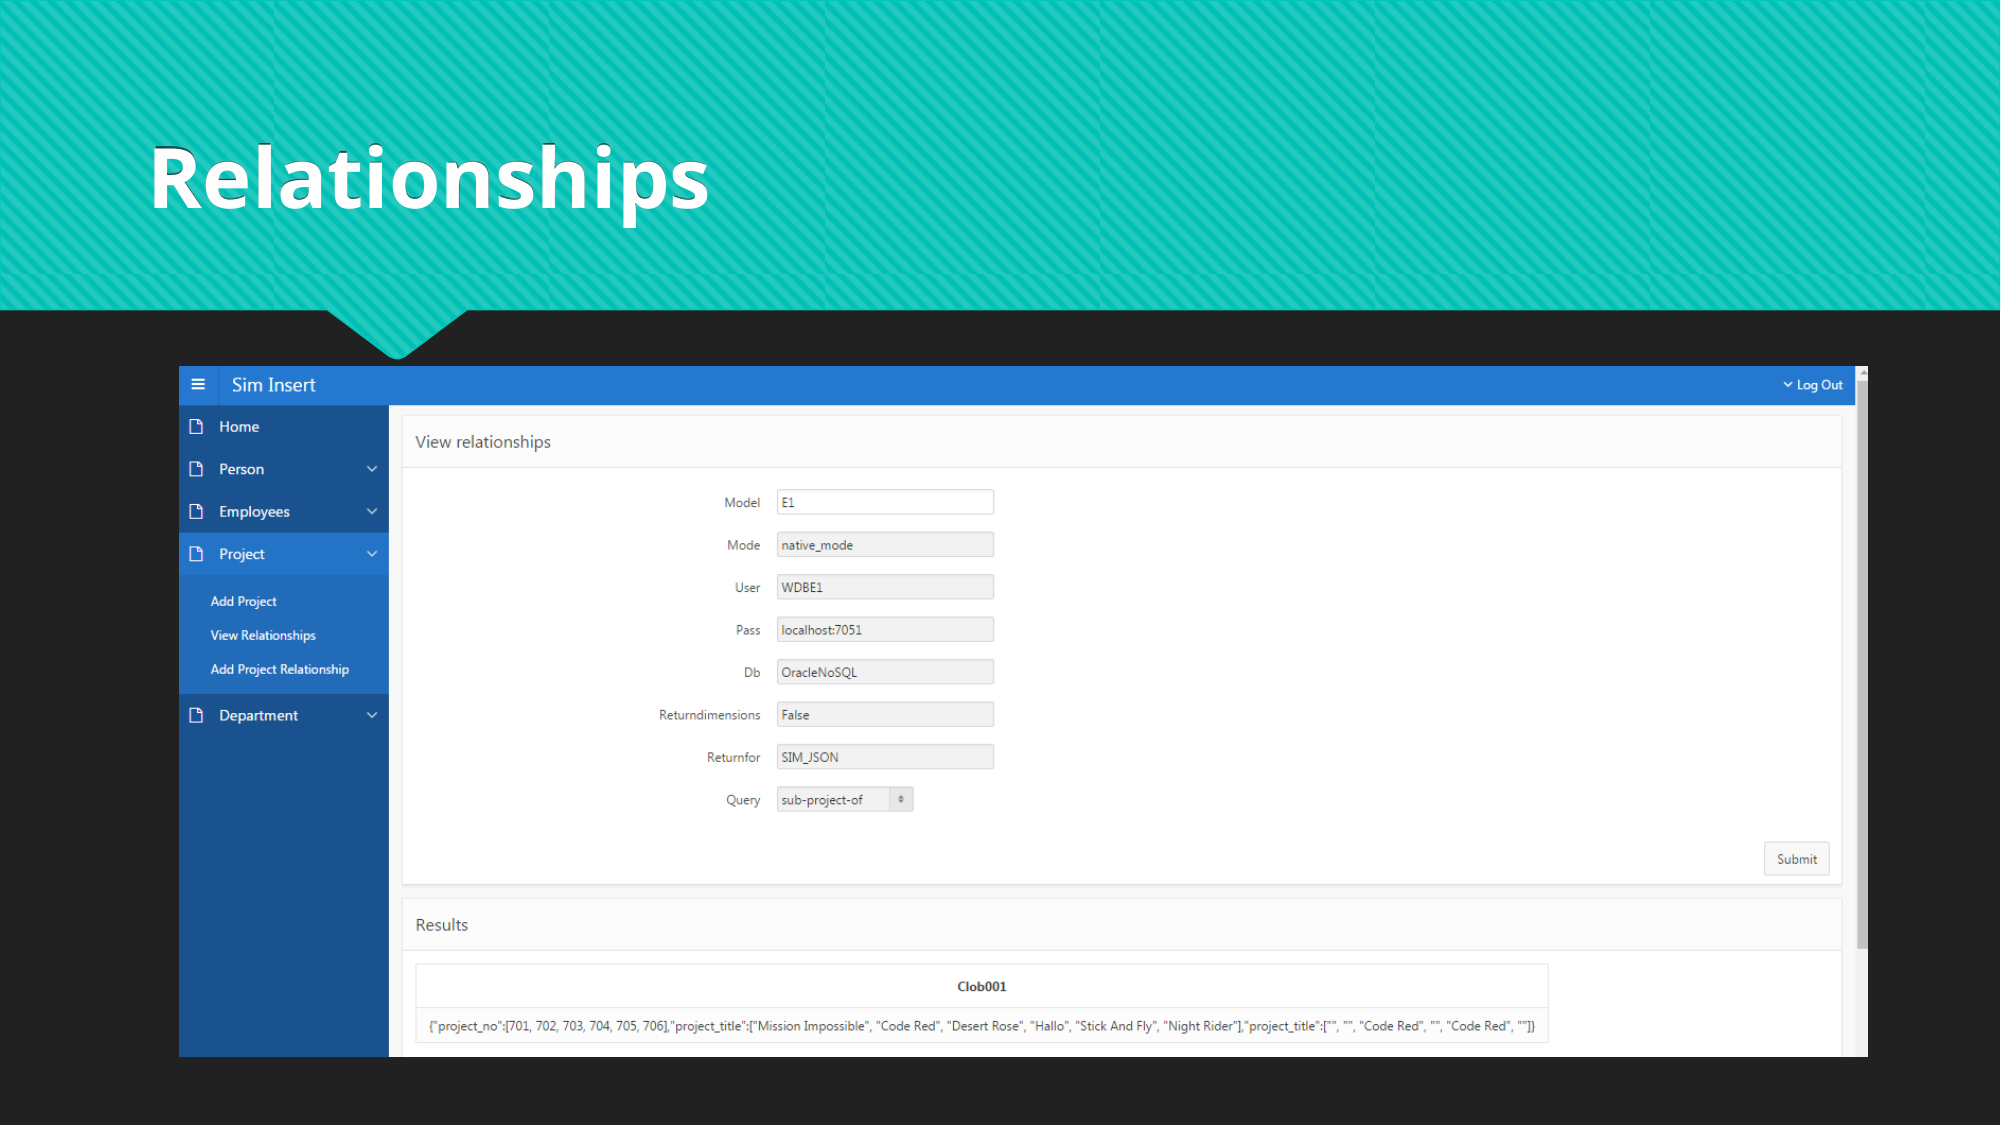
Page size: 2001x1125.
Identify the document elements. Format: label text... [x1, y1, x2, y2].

picture [179, 366, 1868, 1057]
title Relationships [132, 73, 1868, 233]
